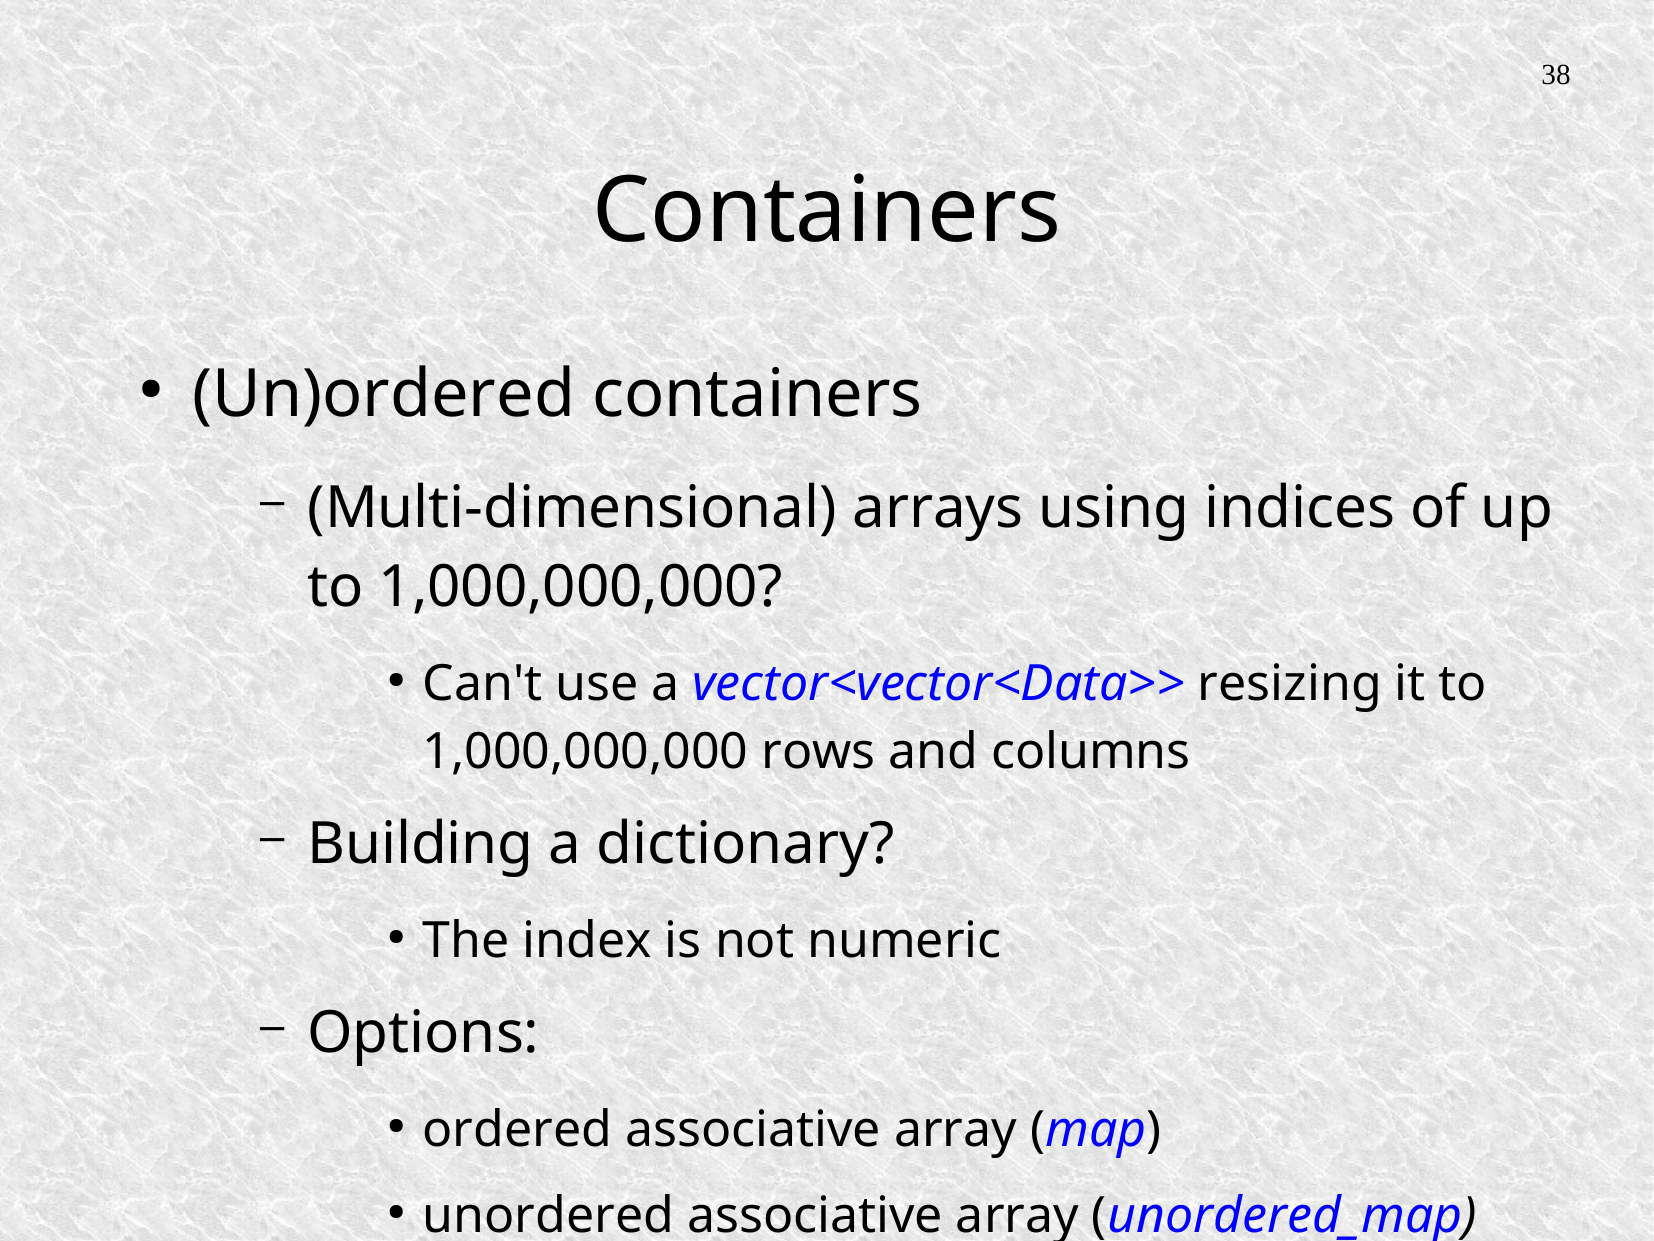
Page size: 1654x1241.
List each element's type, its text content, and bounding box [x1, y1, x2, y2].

picture [0, 0, 1654, 1241]
list (Un)ordered containers (Multi-dimensional) arrays using indices of up to 1,000,000,000? Can't use a vector<vector<Data>> resizing it to 1,000,000,000 rows and columns Building a dictionary? The index is not numeric Options: ordered associative array (map) unordered associative array (unordered_map)[hashtable]) [121, 344, 1565, 1241]
title Containers [121, 102, 1534, 311]
